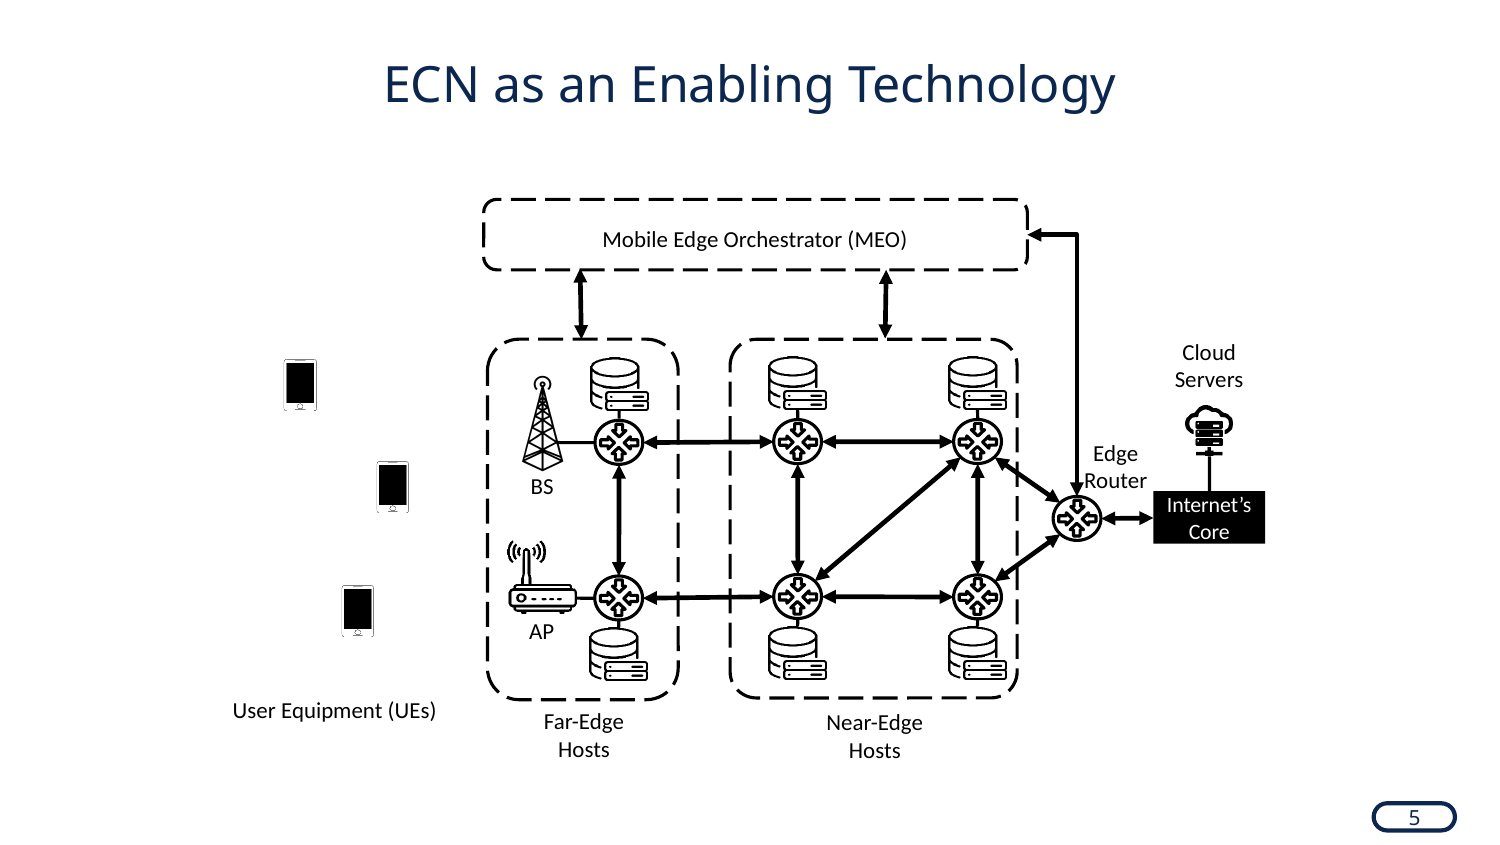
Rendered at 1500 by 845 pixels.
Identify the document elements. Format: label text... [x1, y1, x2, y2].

picture [948, 356, 1007, 410]
text_box Mobile Edge Orchestrator (MEO) [483, 224, 1027, 252]
picture [507, 540, 577, 614]
picture [590, 357, 649, 411]
text_box 5 [1373, 803, 1456, 831]
picture [337, 584, 378, 638]
picture [279, 358, 321, 412]
text_box Cloud Servers [1166, 337, 1252, 393]
text_box ECN as an Enabling Technology [37, 37, 1463, 193]
text_box Internet’s Core [1153, 491, 1266, 544]
text_box AP [507, 616, 577, 644]
text_box BS [520, 471, 564, 500]
text_box Far-Edge Hosts [488, 706, 680, 762]
text_box Near-Edge Hosts [731, 707, 1019, 763]
text_box [1053, 496, 1101, 541]
picture [1185, 405, 1233, 457]
text_box Edge Router [1072, 438, 1159, 494]
picture [372, 460, 413, 514]
picture [948, 626, 1007, 680]
picture [589, 627, 648, 682]
text_box User Equipment (UEs) [219, 695, 450, 723]
picture [768, 356, 827, 410]
picture [519, 373, 566, 474]
picture [768, 626, 827, 680]
